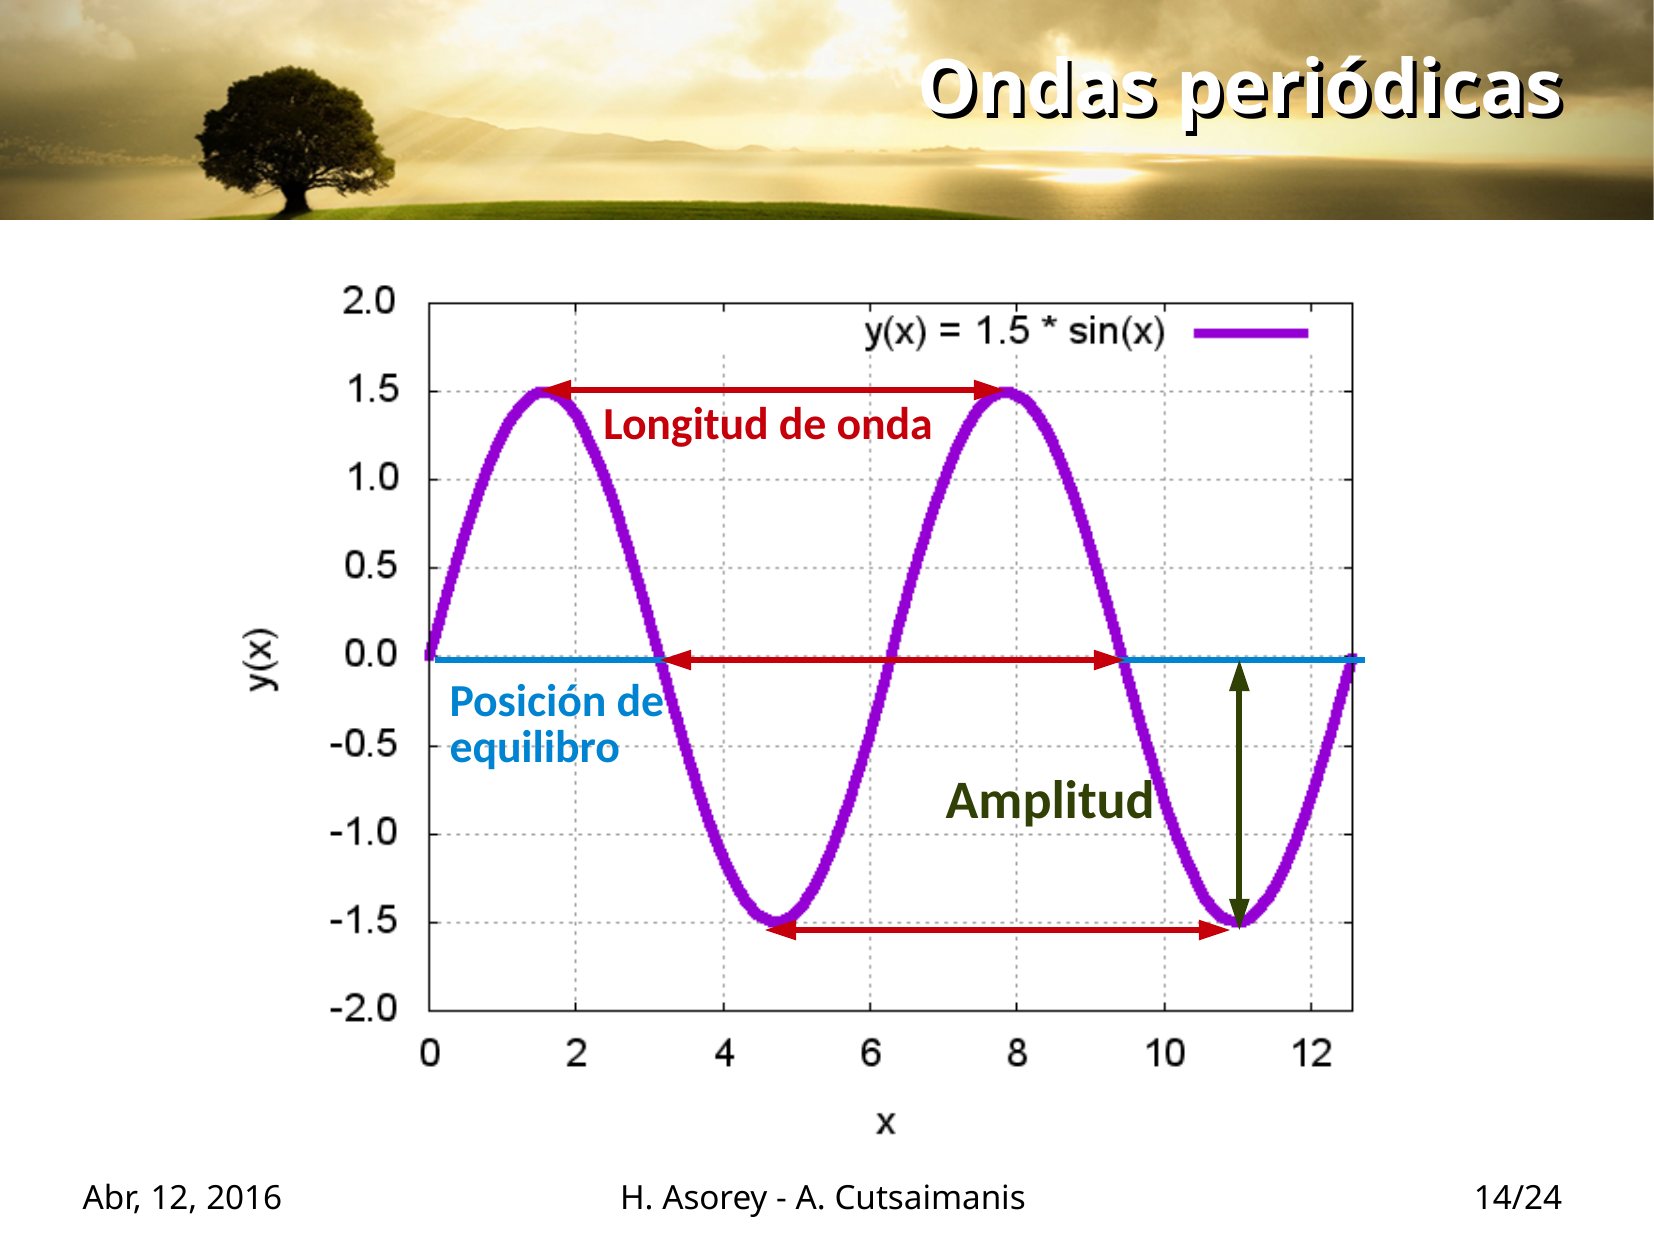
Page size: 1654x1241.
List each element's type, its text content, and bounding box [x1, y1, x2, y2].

picture [0, 0, 1654, 220]
text_box Amplitud [930, 770, 1171, 841]
title Ondas periódicas [75, 19, 1564, 151]
picture [226, 254, 1427, 1156]
text_box Posición de equilibro [434, 675, 680, 782]
text_box Longitud de onda [588, 397, 949, 459]
